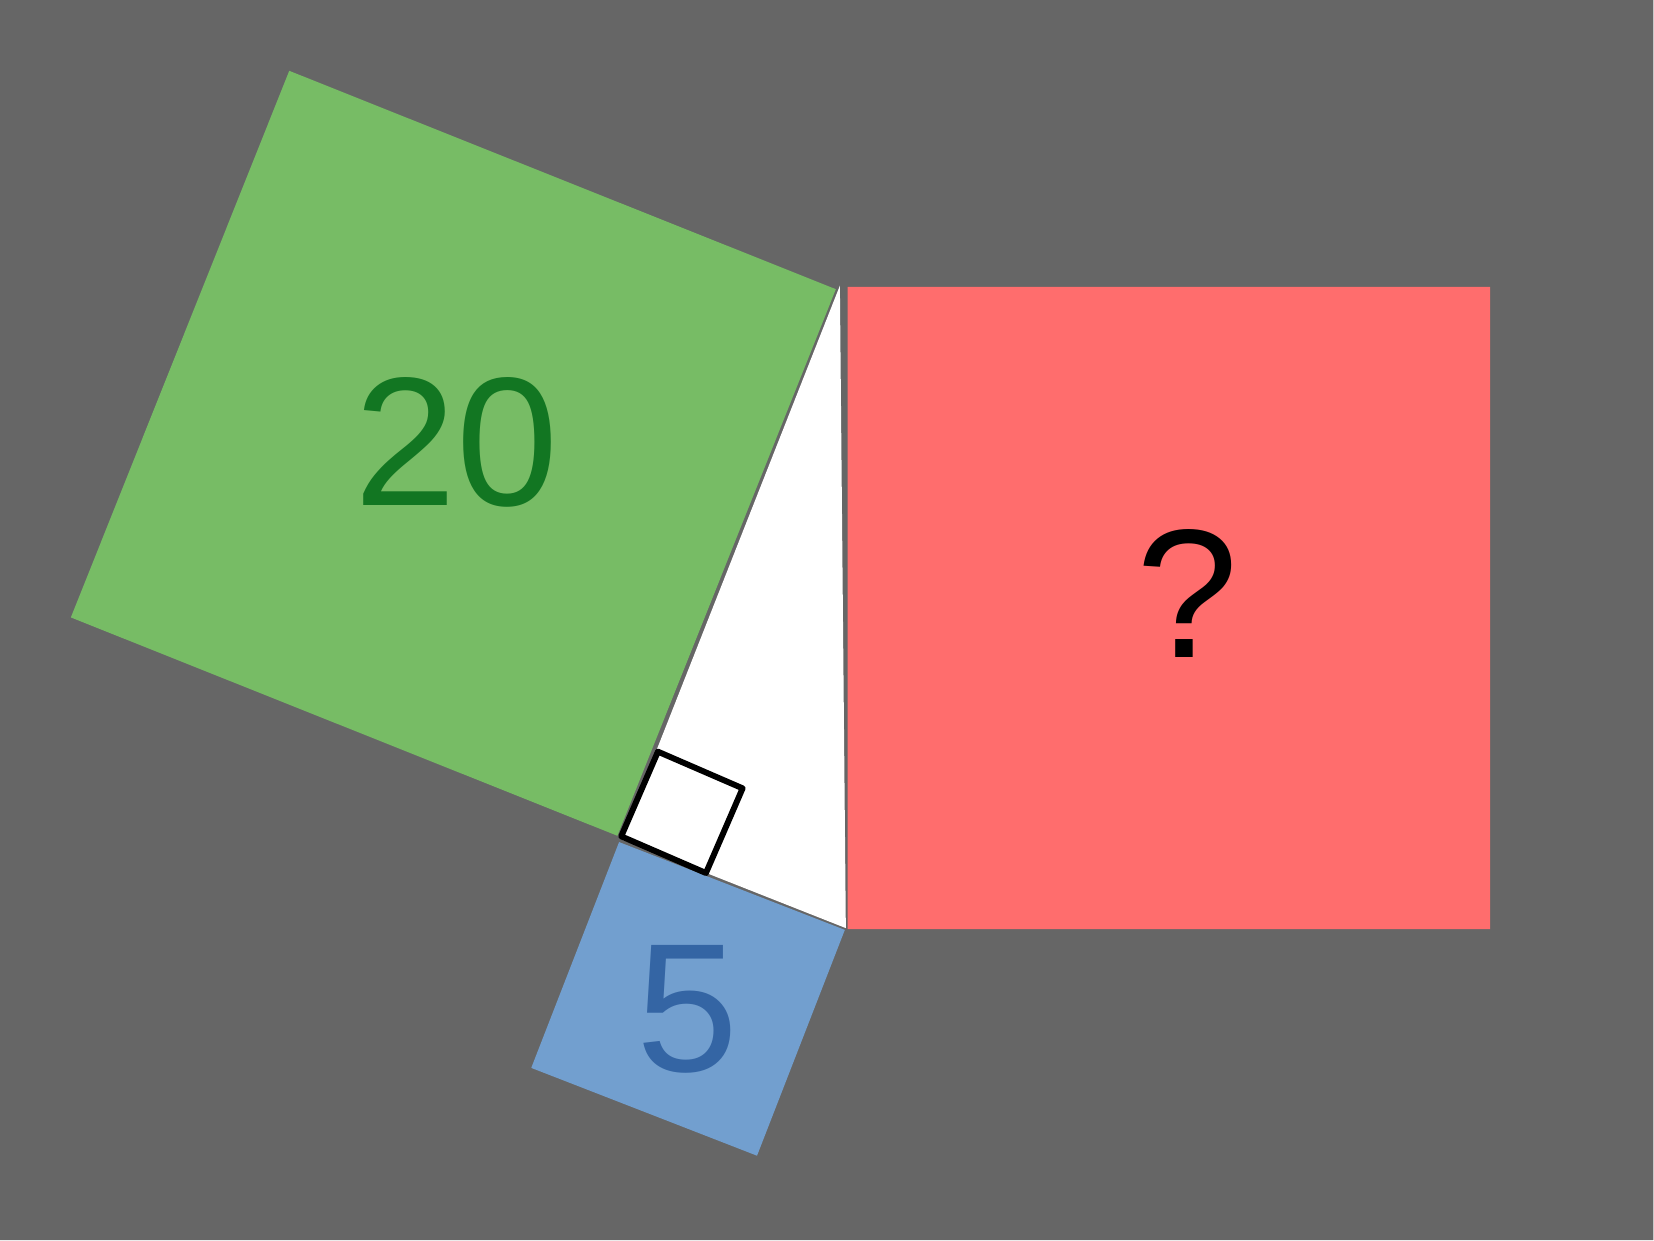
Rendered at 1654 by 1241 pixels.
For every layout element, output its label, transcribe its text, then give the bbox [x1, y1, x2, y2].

text_box [0, 0, 1654, 1241]
text_box 20 [339, 332, 603, 638]
text_box 5 [621, 897, 884, 1204]
text_box ? [1122, 484, 1385, 790]
